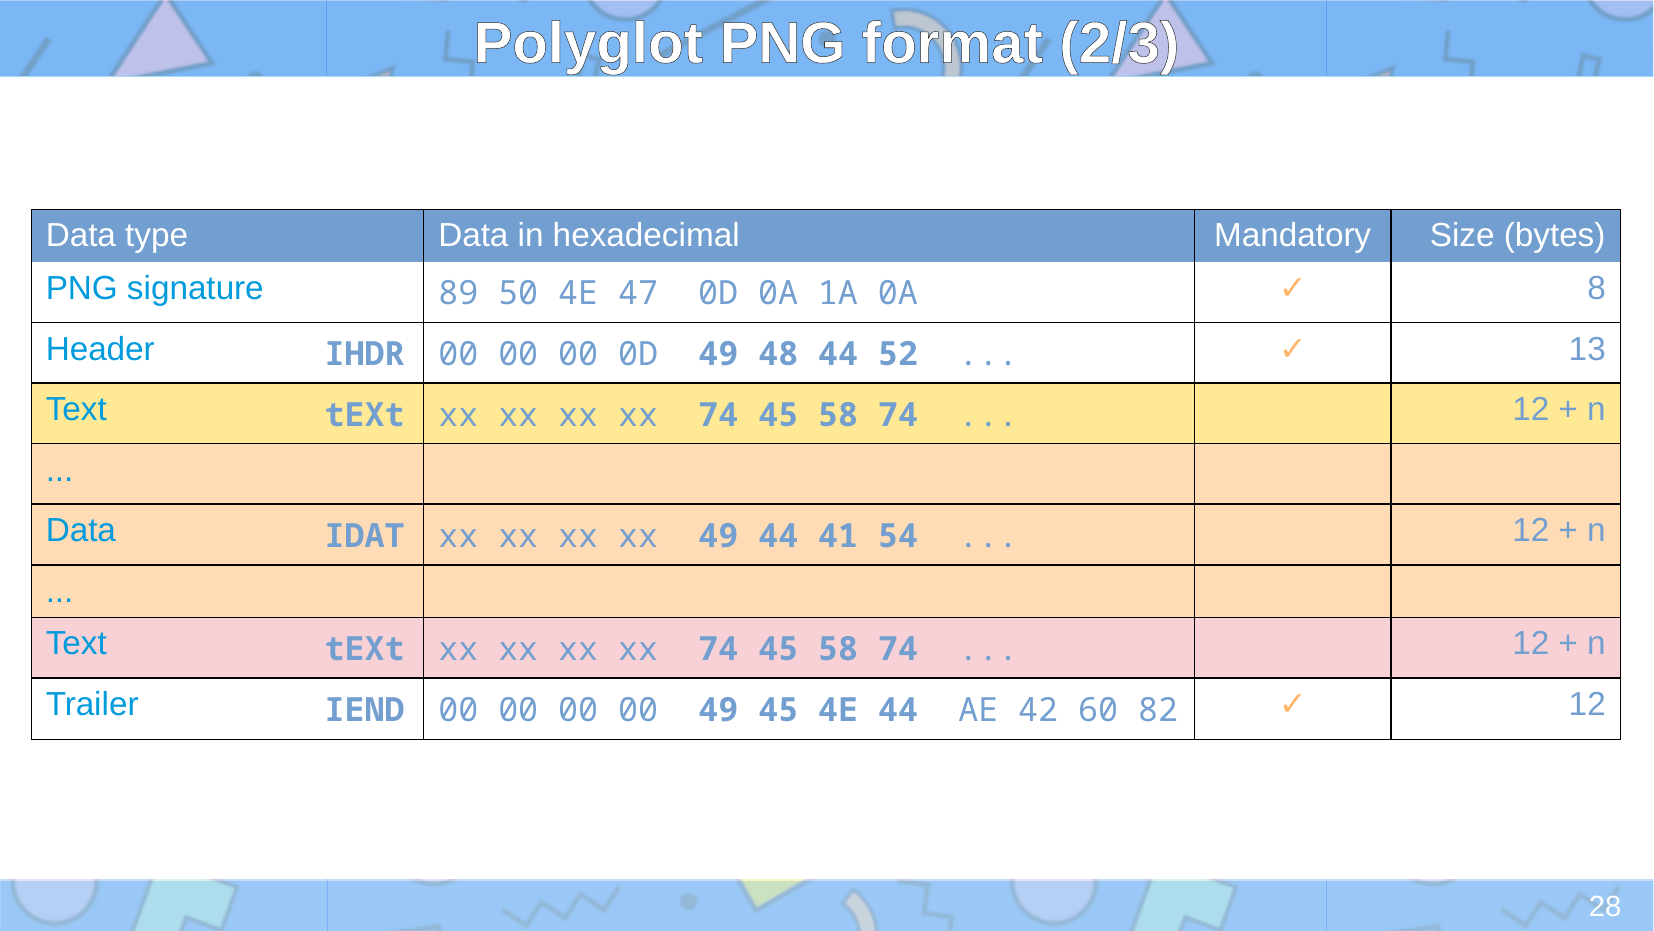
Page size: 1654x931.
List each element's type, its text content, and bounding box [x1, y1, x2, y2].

table_cell [310, 444, 423, 503]
table_header Data type [32, 210, 423, 262]
table_cell 12 + n [1392, 384, 1620, 443]
table_cell Trailer [32, 679, 310, 739]
table_cell PNG signature [32, 262, 310, 322]
table_cell ✓ [1195, 323, 1390, 382]
table_cell [1392, 566, 1620, 617]
table_cell Text [32, 384, 310, 443]
table_cell 12 + n [1392, 618, 1620, 677]
title Polyglot PNG format (2/3) [59, 3, 1595, 82]
picture [0, 879, 1654, 931]
table_cell IHDR [310, 323, 423, 382]
table_cell IDAT [310, 505, 423, 564]
table_cell ... [32, 566, 310, 617]
table_cell tEXt [310, 618, 423, 677]
table_cell ✓ [1195, 262, 1390, 322]
table_cell Data [32, 505, 310, 564]
table_cell [1195, 384, 1390, 443]
table_header Size (bytes) [1392, 210, 1620, 262]
table_cell [424, 444, 1194, 503]
table_cell xx xx xx xx 74 45 58 74 ... [424, 618, 1194, 677]
table_header Mandatory [1195, 210, 1390, 262]
table_cell 12 + n [1392, 505, 1620, 564]
table_cell [1195, 566, 1390, 617]
table_cell xx xx xx xx 74 45 58 74 ... [424, 384, 1194, 443]
table_header Data in hexadecimal [424, 210, 1194, 262]
table_cell 12 [1392, 679, 1620, 739]
picture [0, 0, 1654, 76]
table_cell 89 50 4E 47 0D 0A 1A 0A [424, 262, 1194, 322]
table_cell [310, 566, 423, 617]
table_cell [1195, 505, 1390, 564]
table_cell tEXt [310, 384, 423, 443]
table_cell xx xx xx xx 49 44 41 54 ... [424, 505, 1194, 564]
table_cell ✓ [1195, 679, 1390, 739]
table_cell 13 [1392, 323, 1620, 382]
table_cell [1392, 444, 1620, 503]
table_cell Header [32, 323, 310, 382]
table_cell 00 00 00 00 49 45 4E 44 AE 42 60 82 [424, 679, 1194, 739]
table_cell Text [32, 618, 310, 677]
table_cell 00 00 00 0D 49 48 44 52 ... [424, 323, 1194, 382]
table_cell [1195, 618, 1390, 677]
table_cell 8 [1392, 262, 1620, 322]
table_cell [1195, 444, 1390, 503]
table_cell ... [32, 444, 310, 503]
table_cell [310, 262, 423, 322]
table_cell [424, 566, 1194, 617]
table_cell IEND [310, 679, 423, 739]
